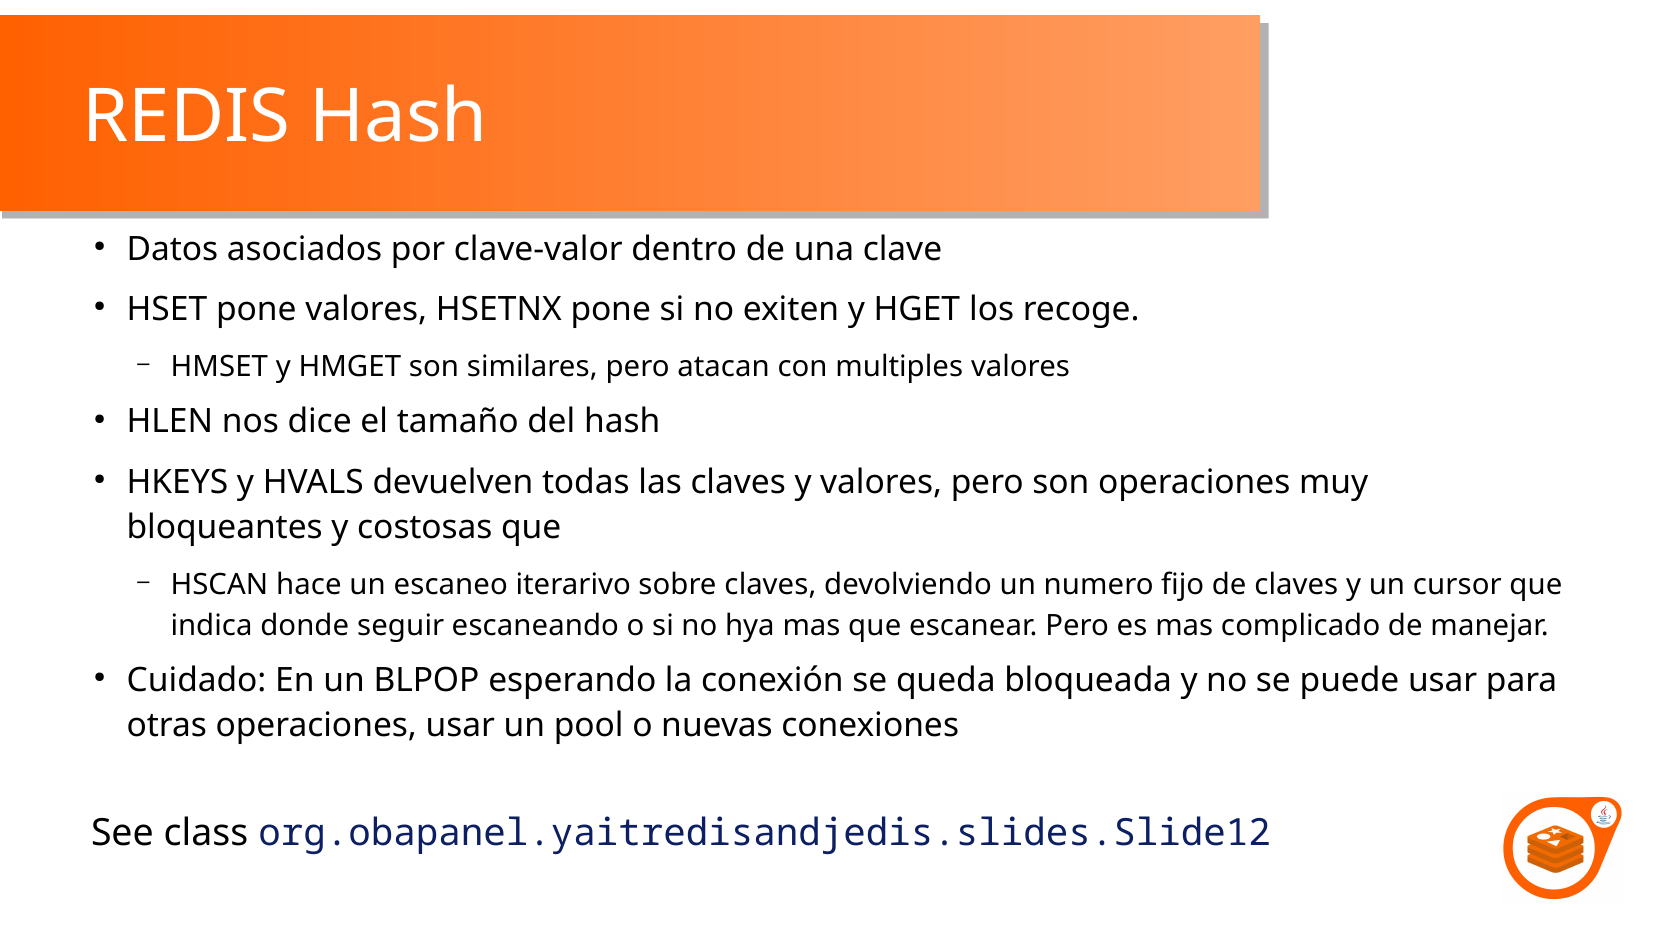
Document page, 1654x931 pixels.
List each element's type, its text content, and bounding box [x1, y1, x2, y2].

title REDIS Hash [82, 35, 1235, 189]
list Datos asociados por clave-valor dentro de una clave HSET pone valores, HSETNX pone si no exiten y HGET los recoge. HMSET y HMGET son similares, pero atacan con multiples valores HLEN nos dice el tamaño del hash HKEYS y HVALS devuelven todas las claves y valores, pero son operaciones muy bloqueantes y costosas que HSCAN hace un escaneo iterarivo sobre claves, devolviendo un numero fijo de claves y un cursor que indica donde seguir escaneando o si no hya mas que escanear. Pero es mas complicado de manejar. Cuidado: En un BLPOP esperando la conexión se queda bloqueada y no se puede usar para otras operaciones, usar un pool o nuevas conexiones [82, 224, 1571, 764]
text_box See class org.obapanel.yaitredisandjedis.slides.Slide12 [76, 798, 1111, 856]
picture [1500, 794, 1625, 903]
